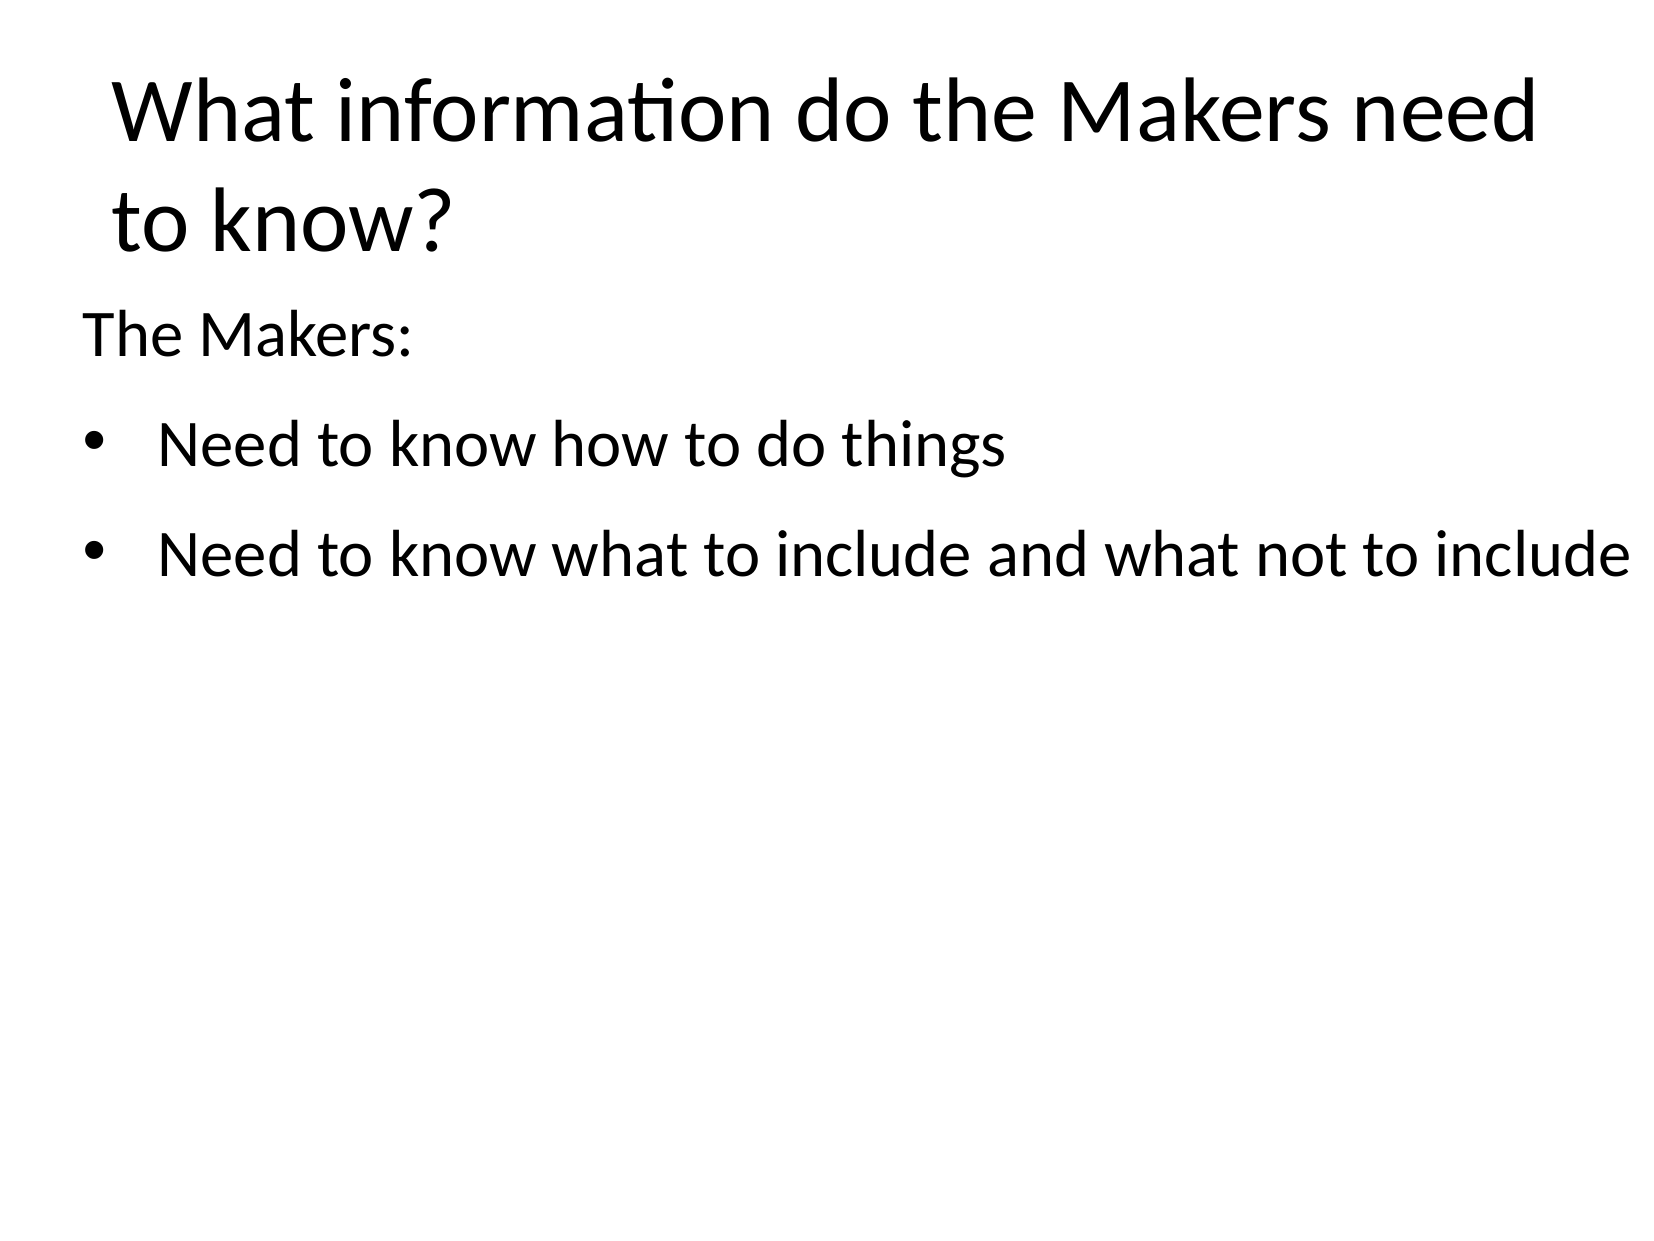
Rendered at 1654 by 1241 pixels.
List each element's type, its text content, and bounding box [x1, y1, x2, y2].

title What information do the Makers need to know? [82, 49, 1571, 257]
list The Makers: Need to know how to do things Need to know what to include and what not to include [82, 290, 1642, 1241]
